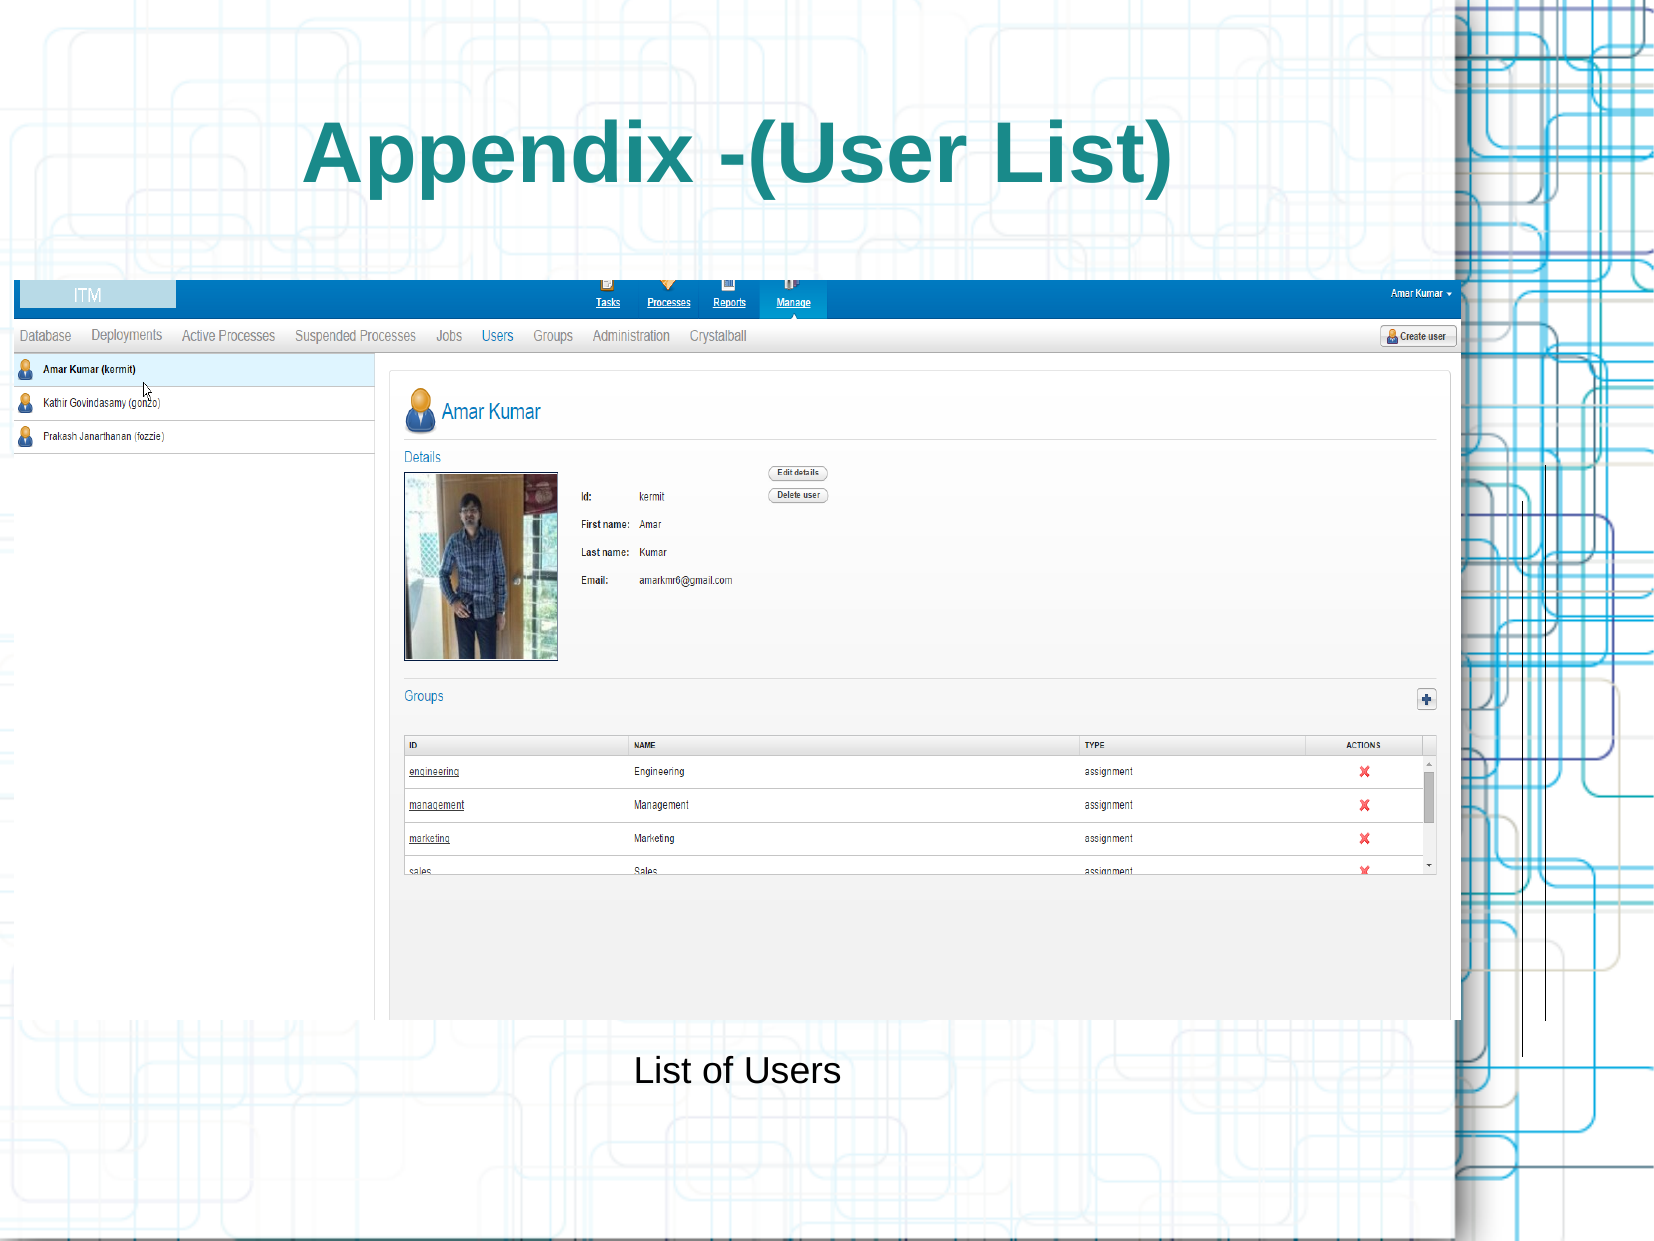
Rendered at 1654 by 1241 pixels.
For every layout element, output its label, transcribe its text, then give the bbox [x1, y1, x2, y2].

picture [0, 0, 1654, 1241]
text_box [59, 326, 1548, 1145]
title Appendix -(User List) [59, 49, 1418, 257]
